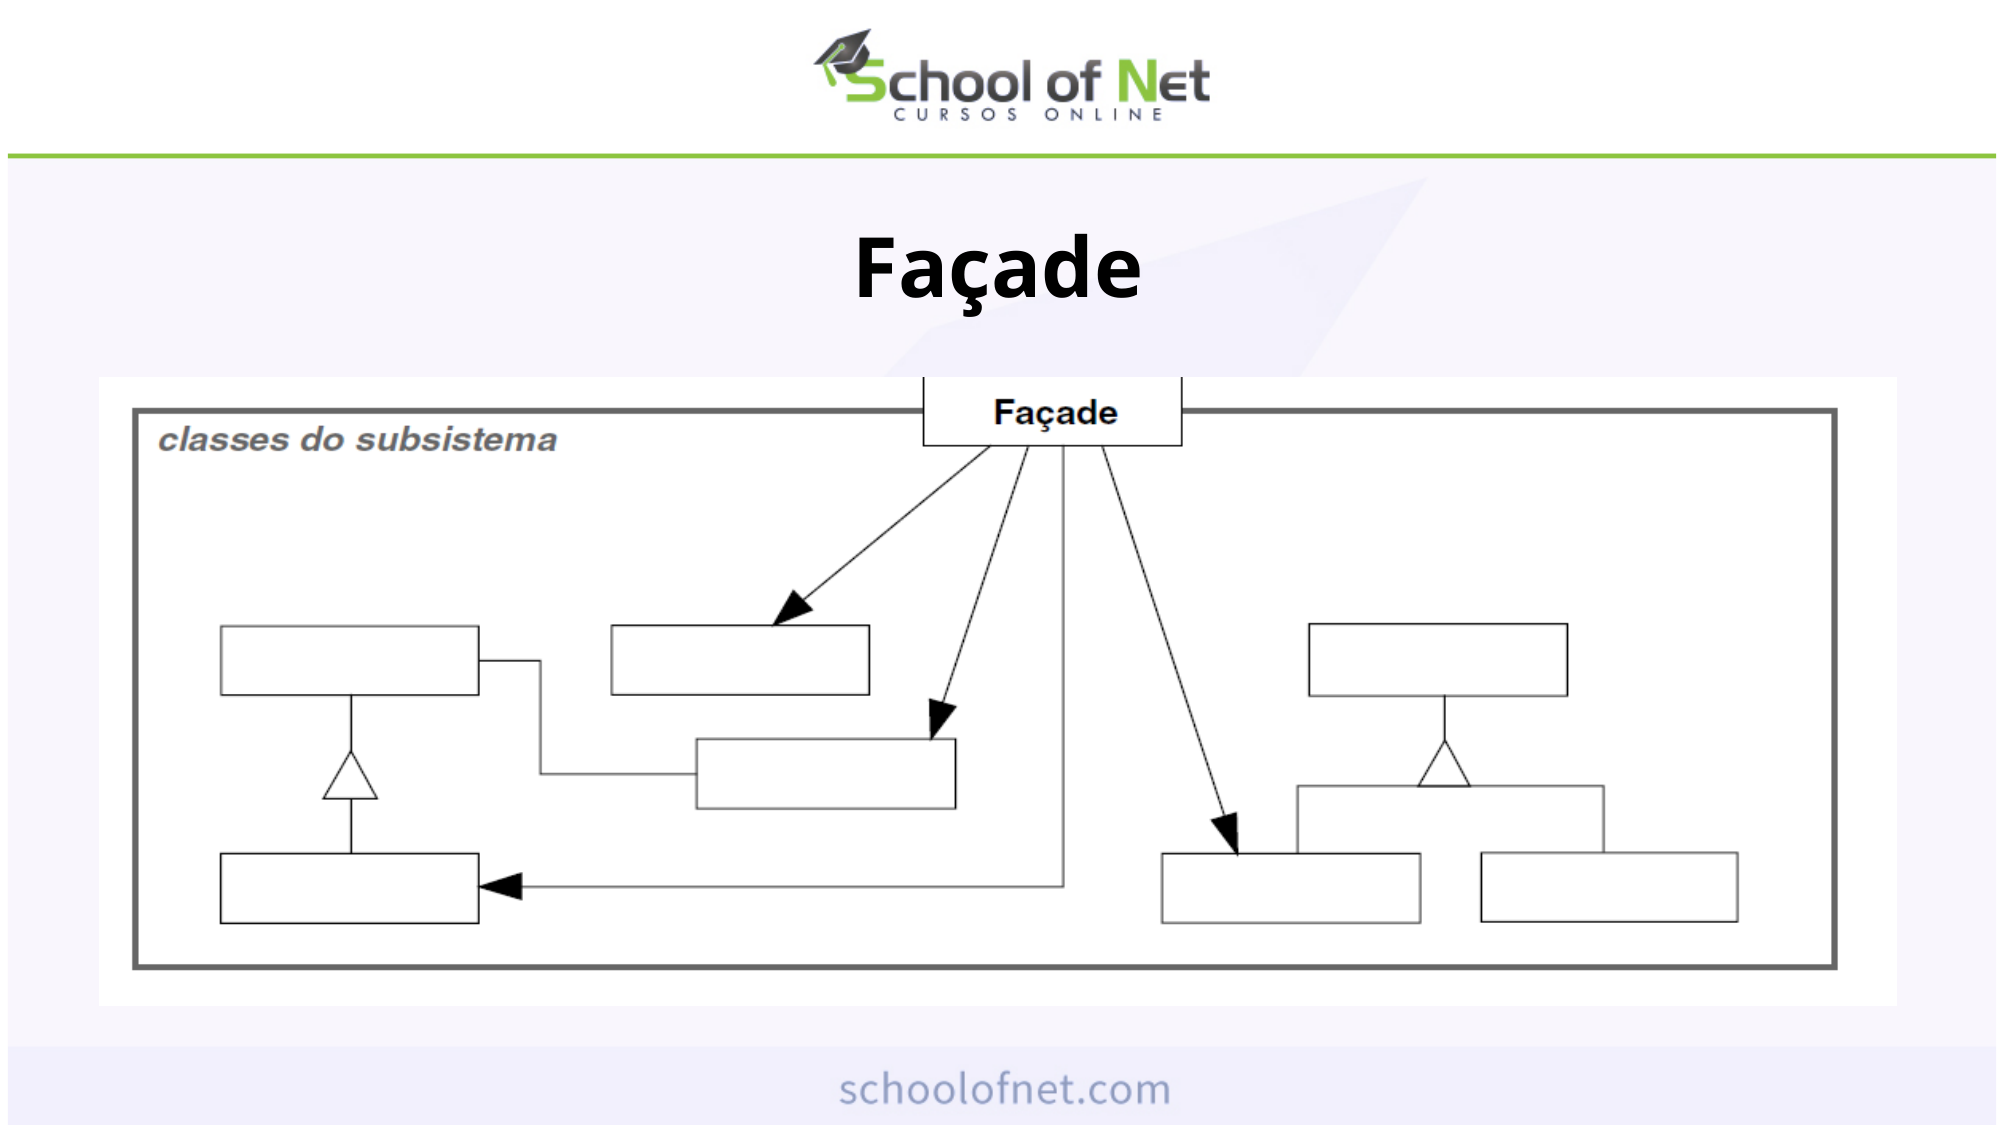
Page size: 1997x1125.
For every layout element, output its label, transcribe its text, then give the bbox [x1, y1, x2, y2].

title Façade [99, 171, 1897, 360]
picture [7, 5, 1997, 1125]
